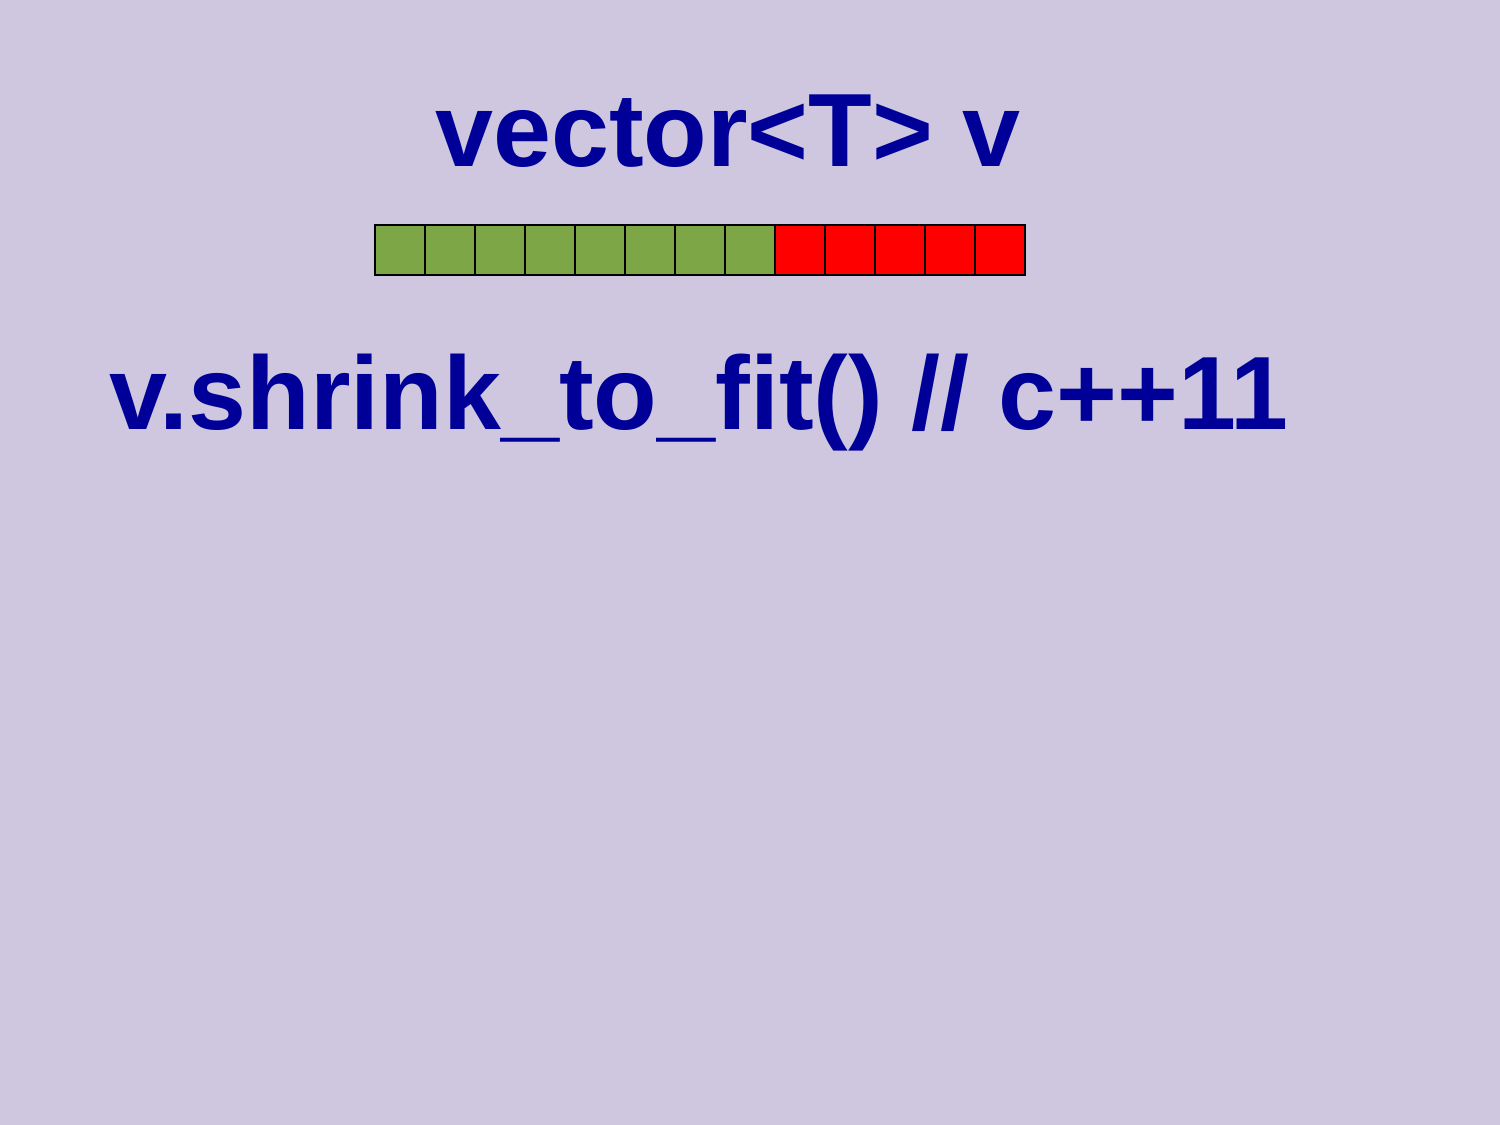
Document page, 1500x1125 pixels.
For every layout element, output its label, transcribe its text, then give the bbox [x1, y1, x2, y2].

title vector<T> v [433, 31, 1024, 219]
text_box [375, 225, 1026, 276]
text_box v.shrink_to_fit() // c++11 [109, 325, 1291, 451]
